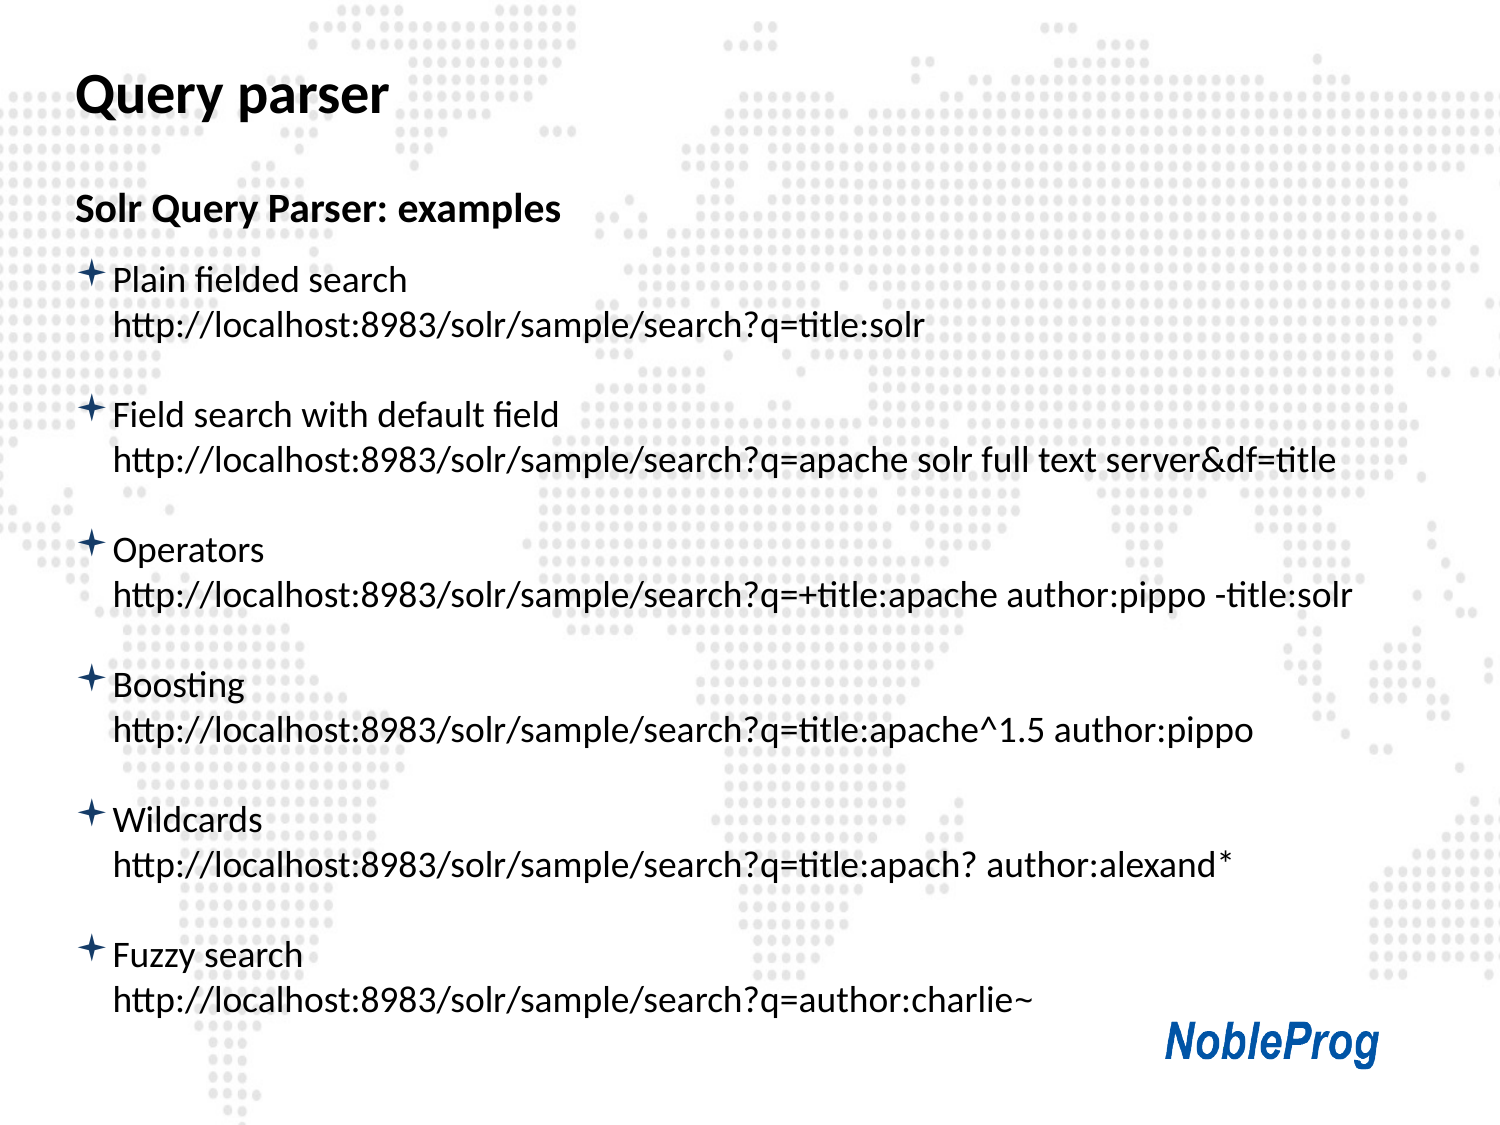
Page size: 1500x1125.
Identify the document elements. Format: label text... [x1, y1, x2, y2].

text_box Plain fielded search http://localhost:8983/solr/sample/search?q=title:solr Field search with default field http://localhost:8983/solr/sample/search?q=apache solr full text server&df=title Operators http://localhost:8983/solr/sample/search?q=+title:apache author:pippo -title:solr Boosting http://localhost:8983/solr/sample/search?q=title:apache^1.5 author:pippo Wildcards http://localhost:8983/solr/sample/search?q=title:apach? author:alexand* Fuzzy search http://localhost:8983/solr/sample/search?q=author:charlie~ [75, 255, 1425, 906]
picture [0, 0, 1500, 1125]
text_box Solr Query Parser: examples [75, 180, 1425, 255]
text_box Query parser [75, 55, 1425, 180]
